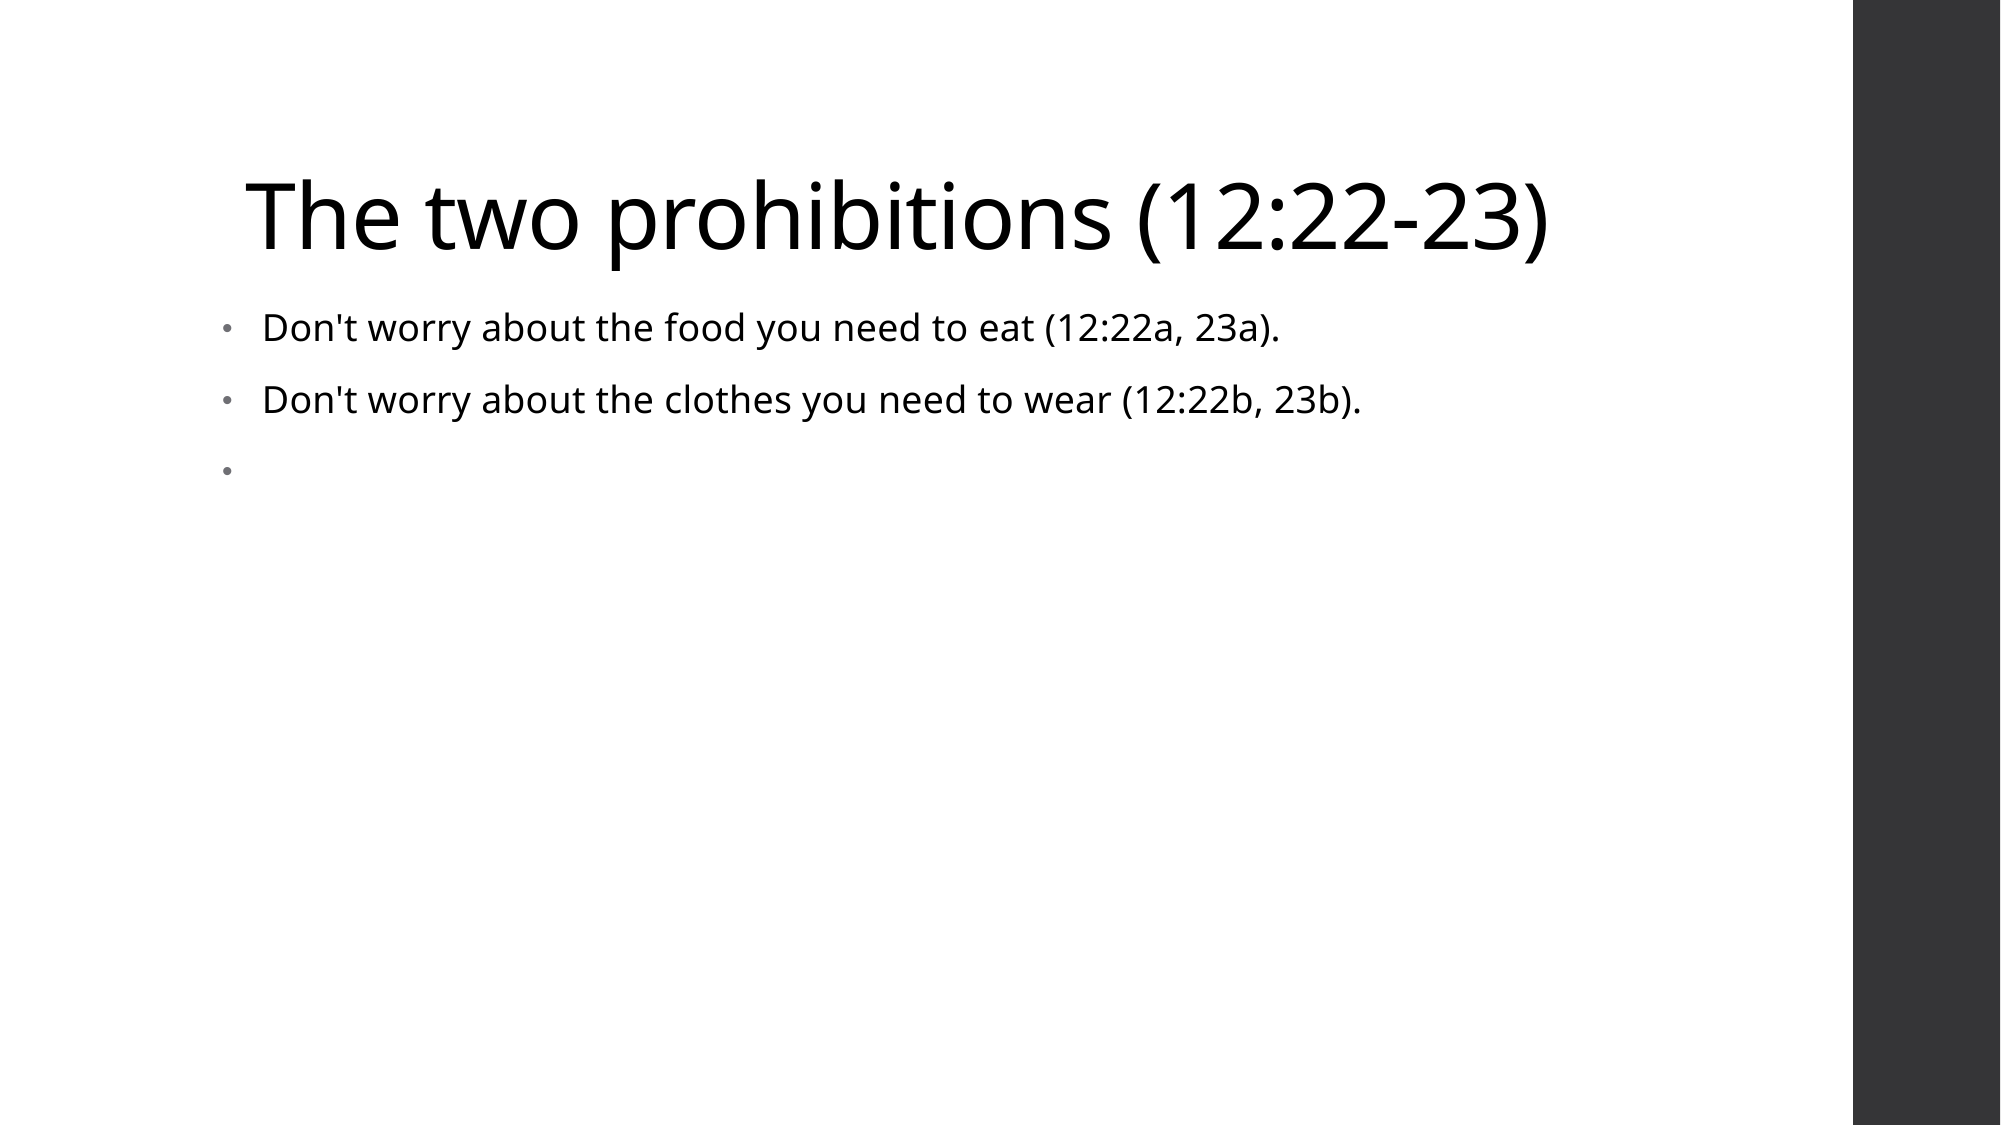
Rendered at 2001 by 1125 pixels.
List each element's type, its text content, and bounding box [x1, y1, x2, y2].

list Don't worry about the food you need to eat (12:22a, 23a). Don't worry about the clothes you need to wear (12:22b, 23b). [206, 299, 1617, 1014]
title The two prohibitions (12:22-23) [206, 60, 1797, 278]
